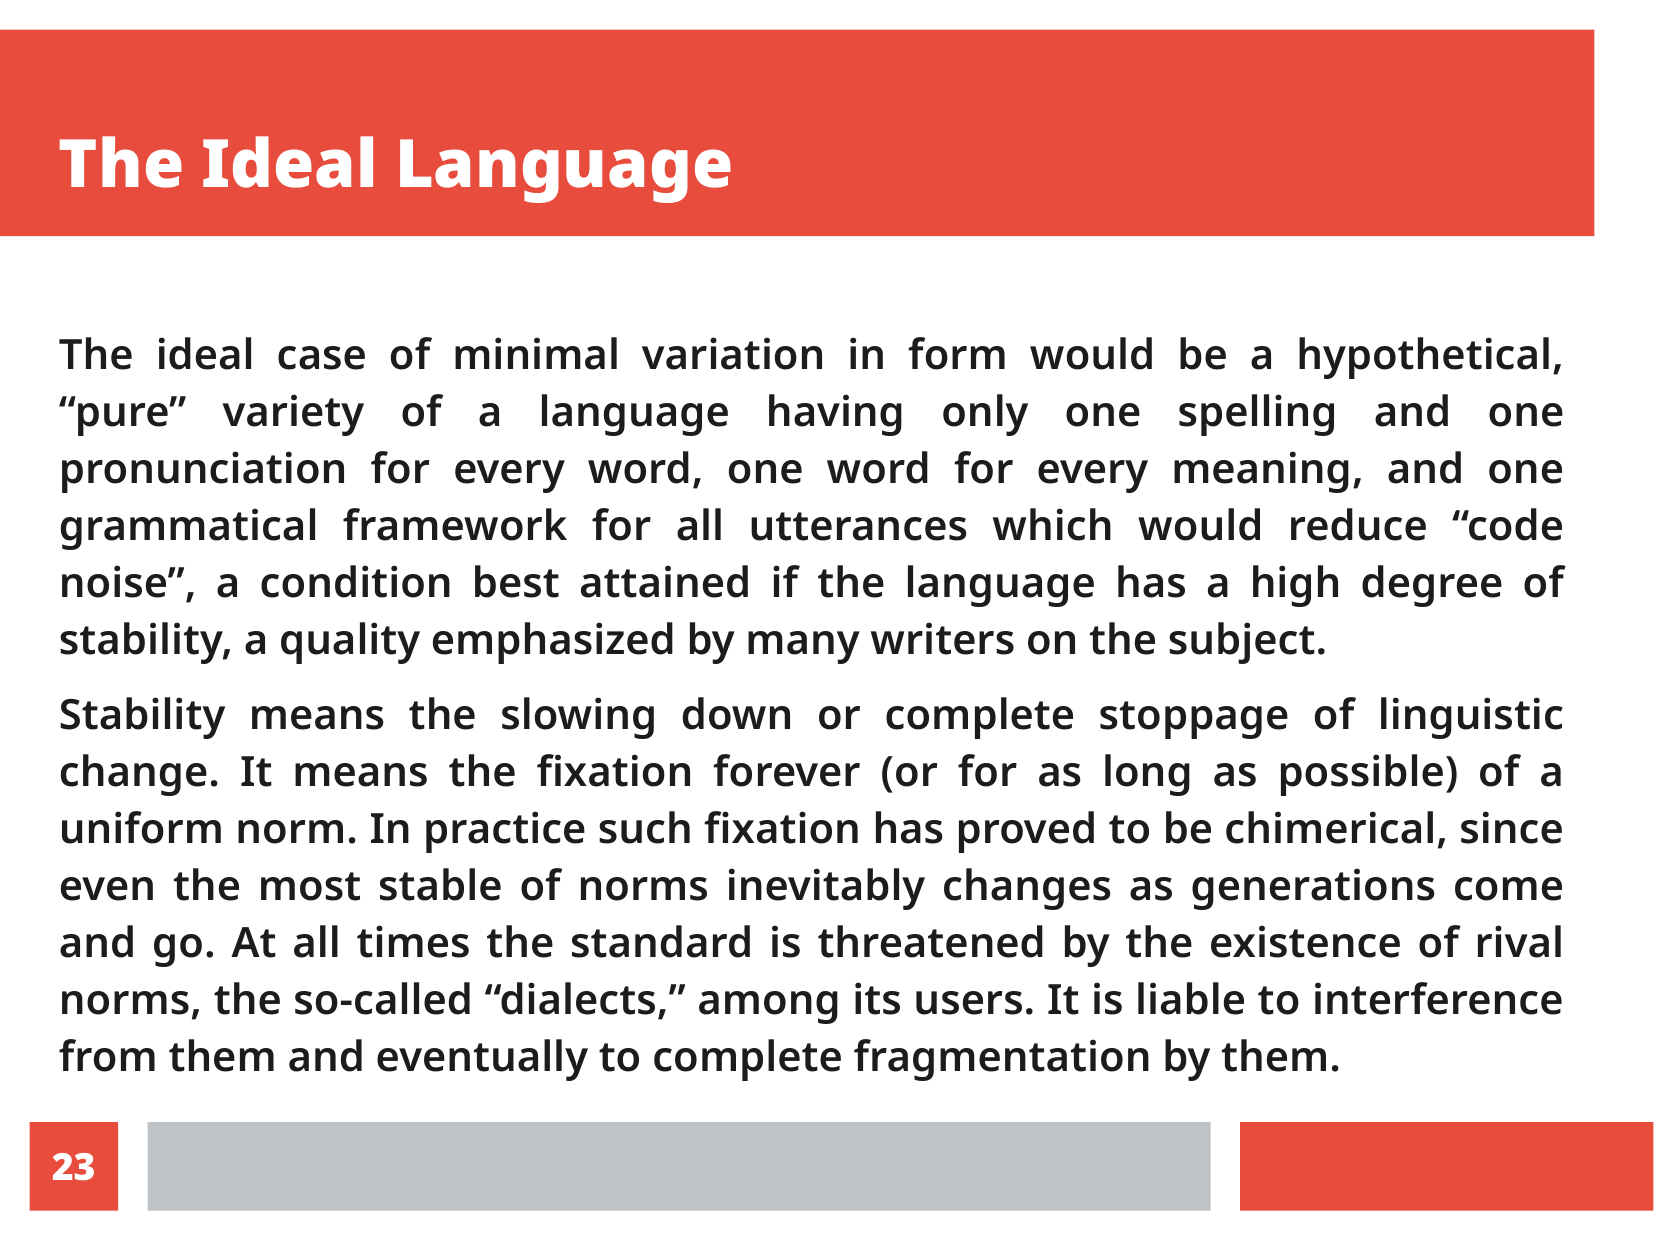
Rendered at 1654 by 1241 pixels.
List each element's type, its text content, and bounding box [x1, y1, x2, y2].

title The Ideal Language [59, 59, 1595, 207]
list The ideal case of minimal variation in form would be a hypothetical, “pure” variety of a language having only one spelling and one pronunciation for every word, one word for every meaning, and one grammatical framework for all utterances which would reduce “code noise”, a condition best attained if the language has a high degree of stability, a quality emphasized by many writers on the subject. Stability means the slowing down or complete stoppage of linguistic change. It means the fixation forever (or for as long as possible) of a uniform norm. In practice such fixation has proved to be chimerical, since even the most stable of norms inevitably changes as generations come and go. At all times the standard is threatened by the existence of rival norms, the so-called “dialects,” among its users. It is liable to interference from them and eventually to complete fragmentation by them. [59, 324, 1565, 1093]
